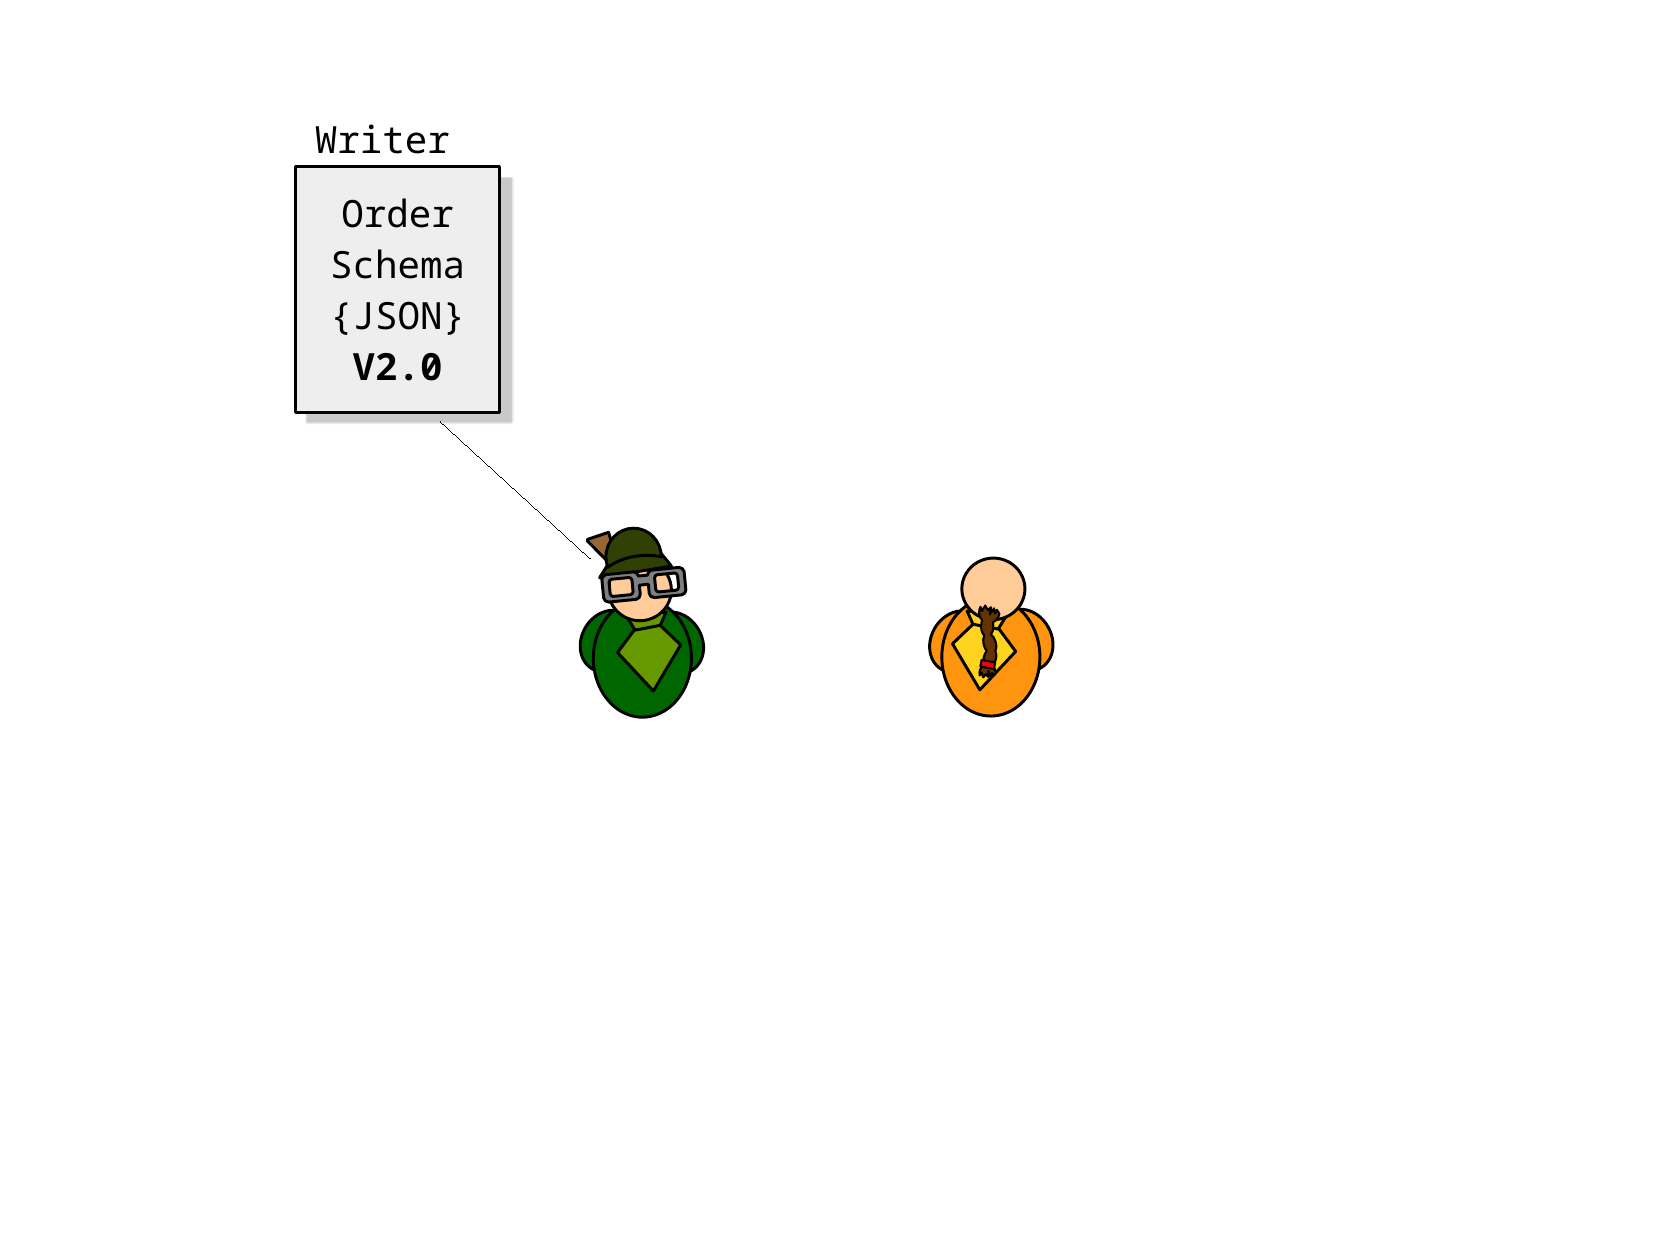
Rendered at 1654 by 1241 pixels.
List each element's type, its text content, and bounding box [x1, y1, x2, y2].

text_box Writer [300, 105, 488, 165]
text_box Order Schema {JSON} V2.0 [295, 166, 500, 413]
text_box [580, 528, 704, 718]
text_box [929, 558, 1054, 717]
